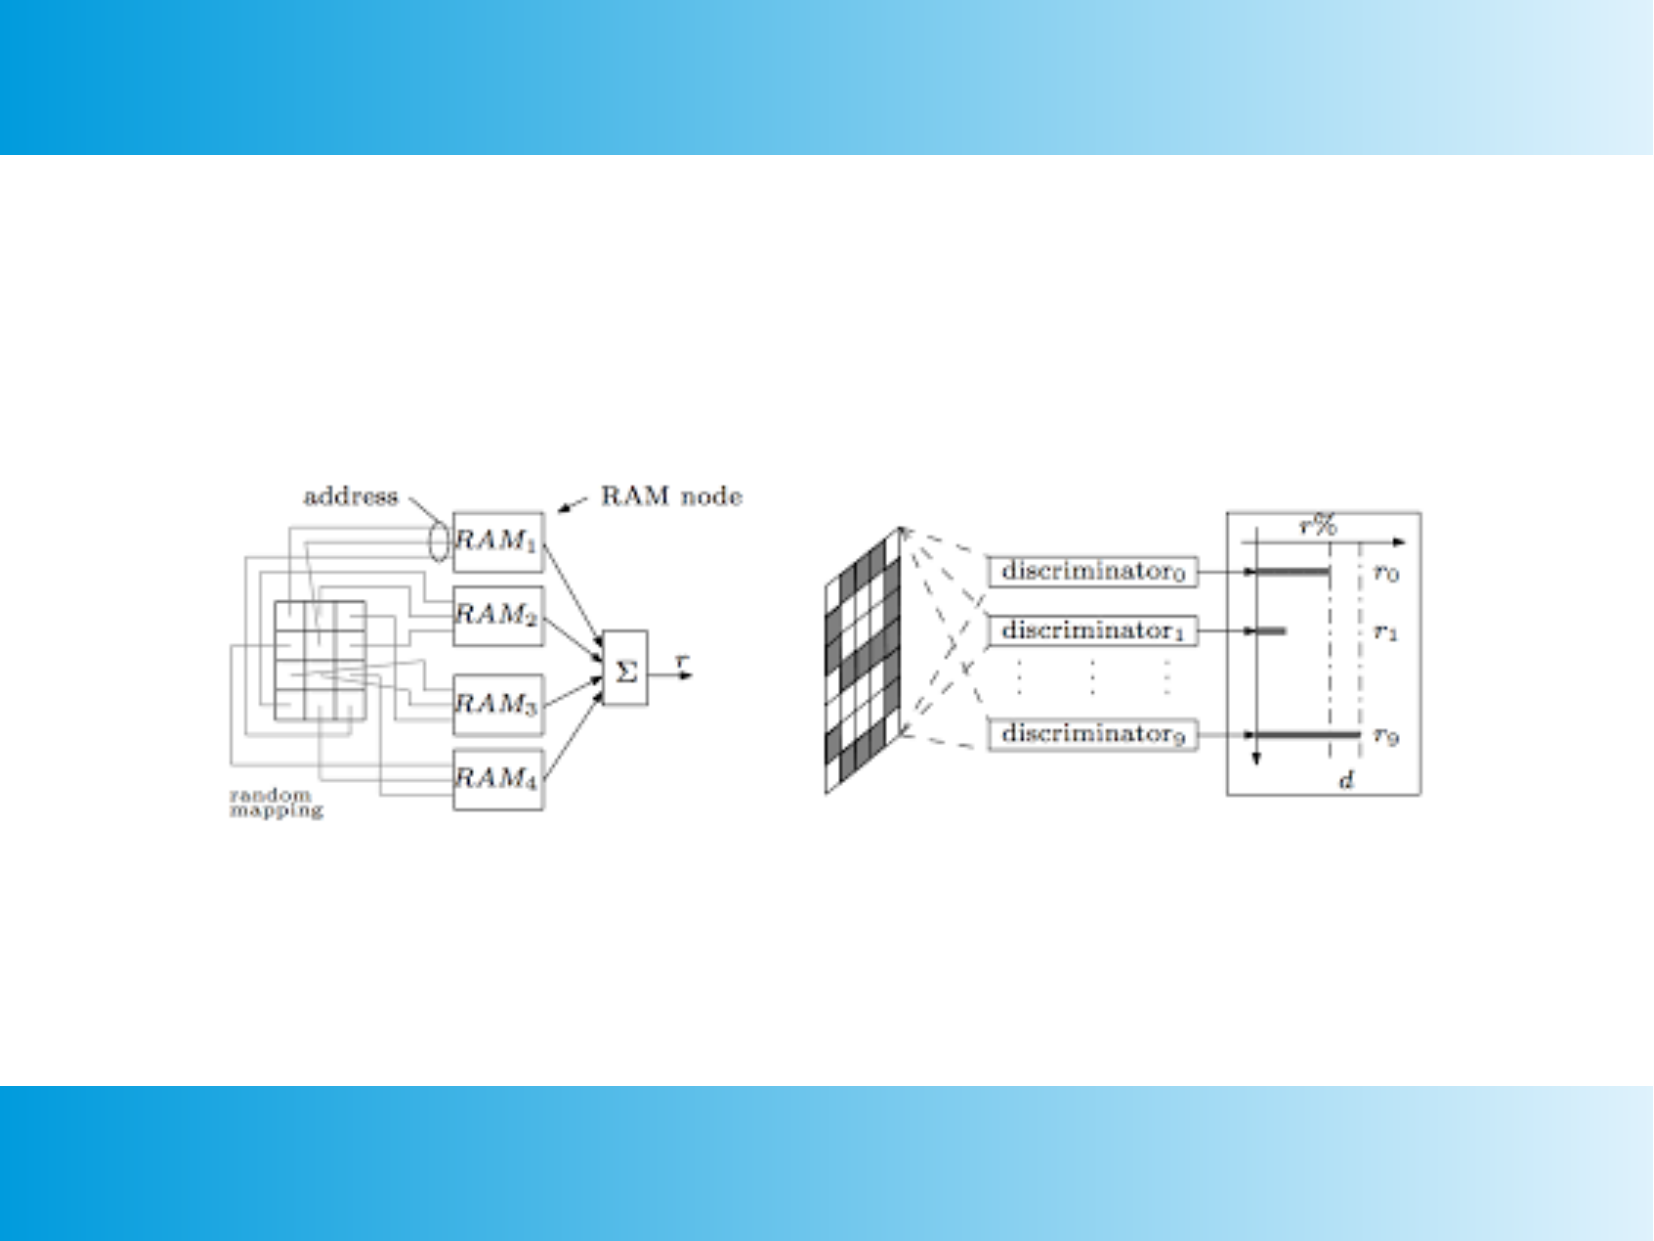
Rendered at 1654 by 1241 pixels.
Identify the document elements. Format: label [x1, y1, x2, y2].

picture [216, 472, 1438, 827]
